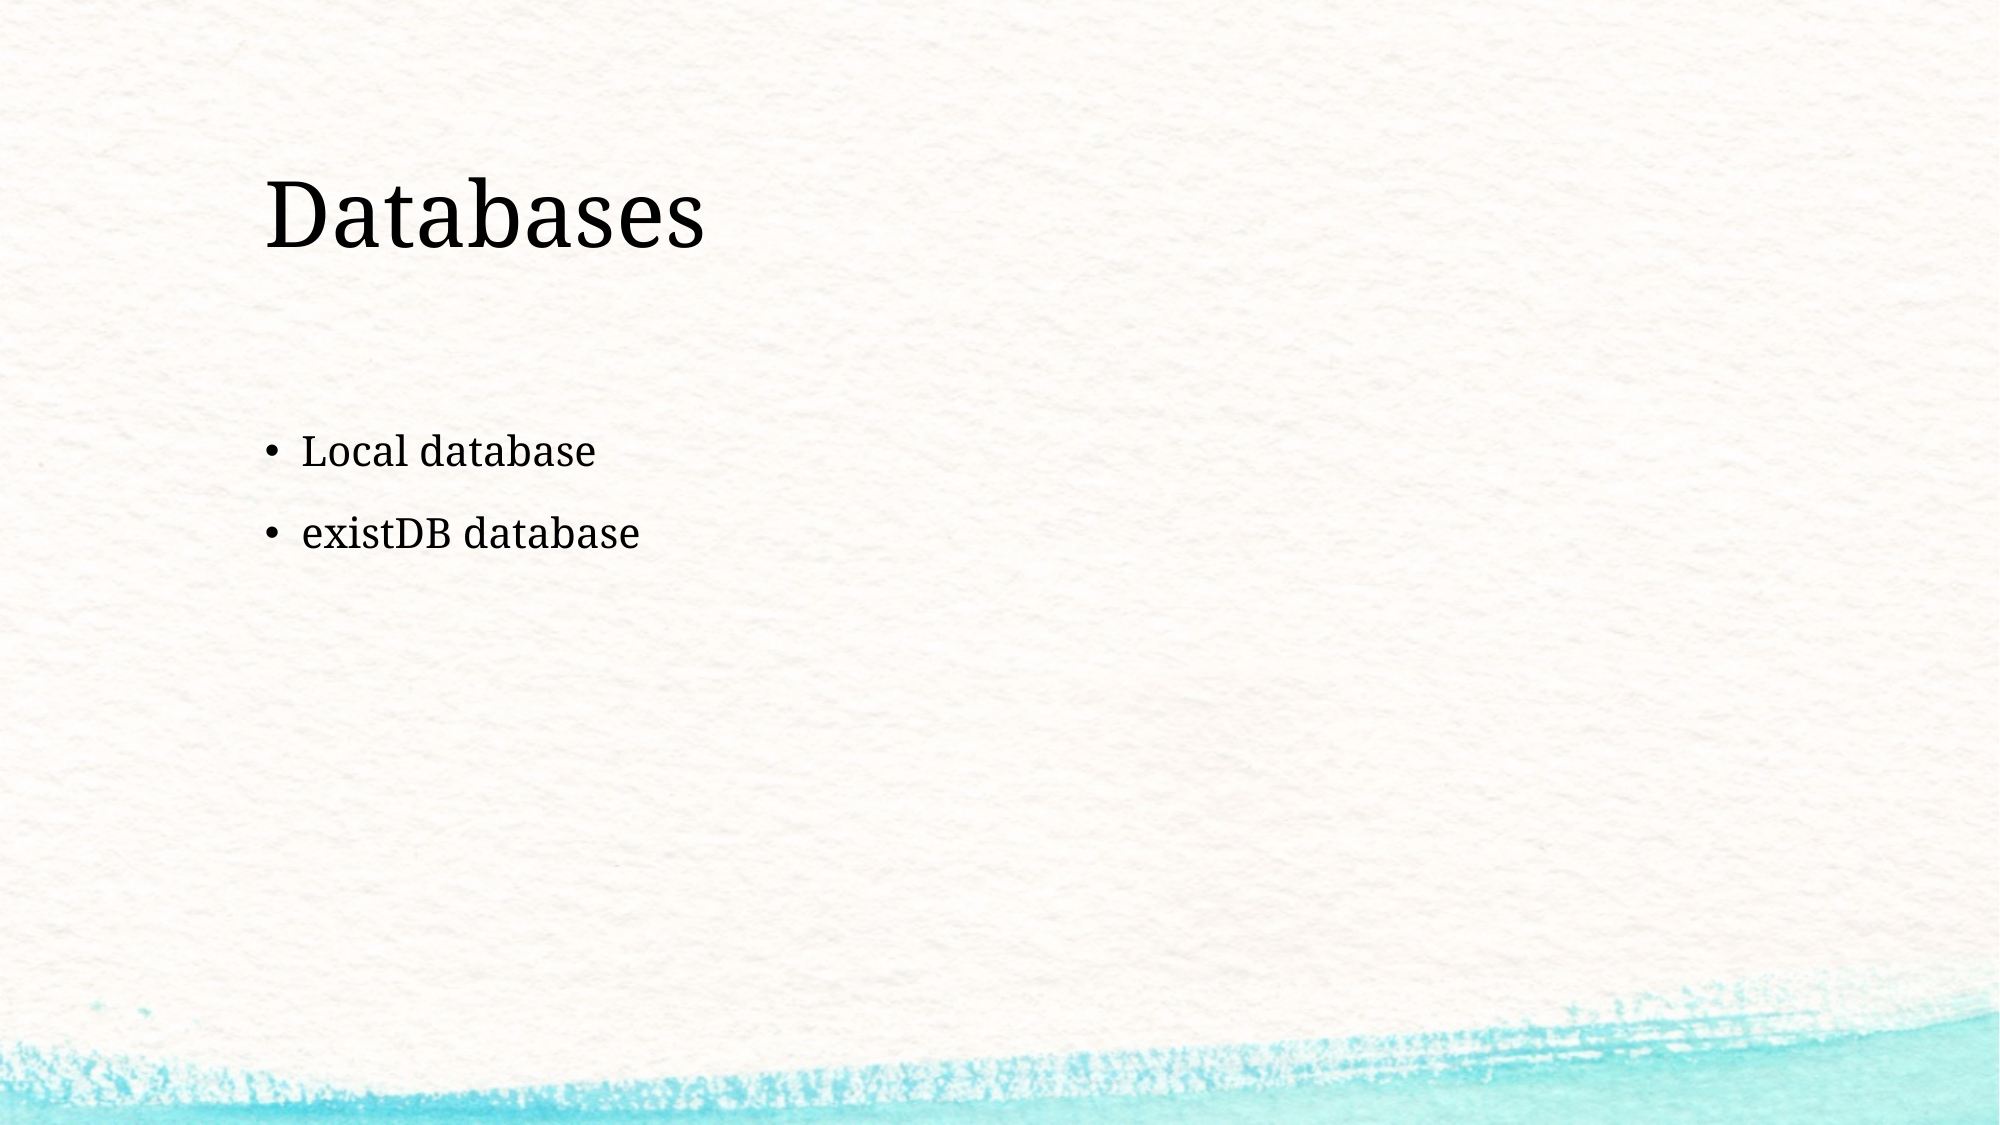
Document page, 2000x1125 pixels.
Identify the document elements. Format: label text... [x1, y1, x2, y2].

picture [0, 0, 2000, 1125]
list Local database existDB database [249, 324, 1825, 1013]
title Databases [249, 87, 1825, 276]
